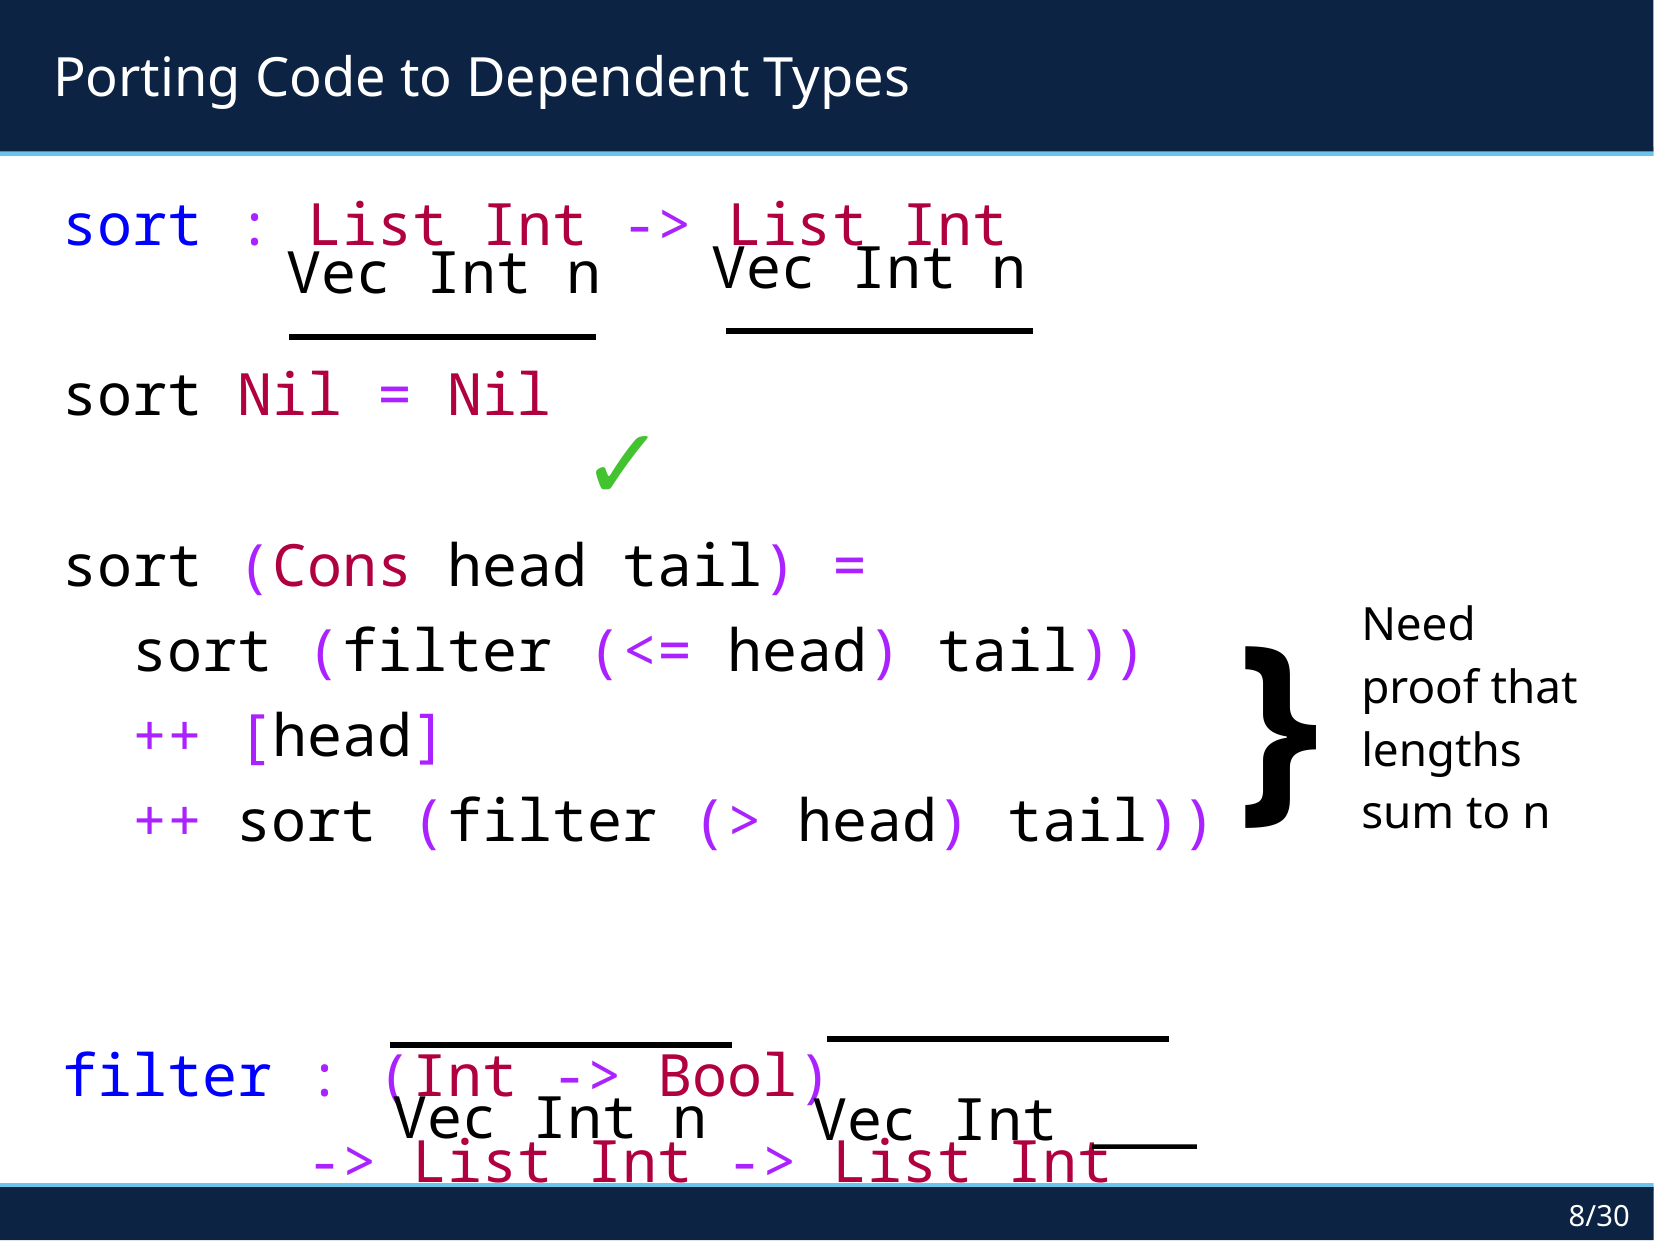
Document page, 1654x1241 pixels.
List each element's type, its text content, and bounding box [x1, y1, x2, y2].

text_box Vec Int n [696, 217, 1099, 313]
text_box Vec Int ___ [797, 1074, 1282, 1161]
text_box } [1222, 582, 1306, 847]
text_box Vec Int n [271, 223, 674, 319]
title Porting Code to Dependent Types [0, 0, 1654, 152]
text_box ✓ [566, 392, 644, 528]
text_box sort : List Int -> List Int sort Nil = Nil sort (Cons head tail) = sort (filter (<= head) tail)) ++ [head] ++ sort (filter (> head) tail)) filter : (Int -> Bool) -> List Int -> List Int [47, 301, 1406, 1081]
text_box Need proof that lengths sum to n [1346, 600, 1619, 834]
text_box Vec Int n [377, 1068, 780, 1164]
